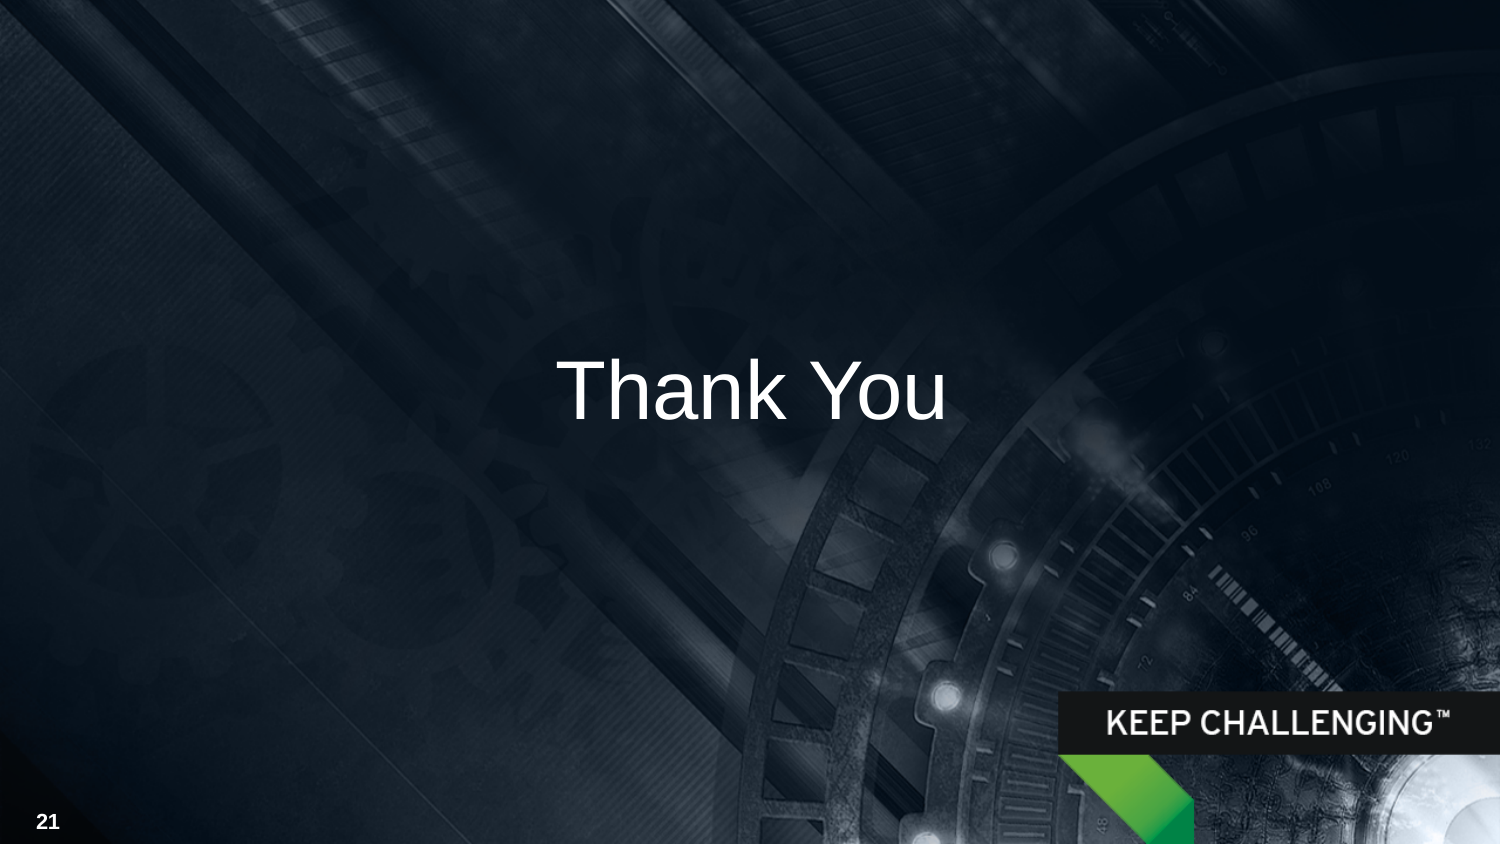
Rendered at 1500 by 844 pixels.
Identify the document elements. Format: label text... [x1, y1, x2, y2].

text_box Thank You [494, 328, 965, 444]
picture [0, 0, 1500, 844]
slide_number <number> [0, 792, 75, 844]
